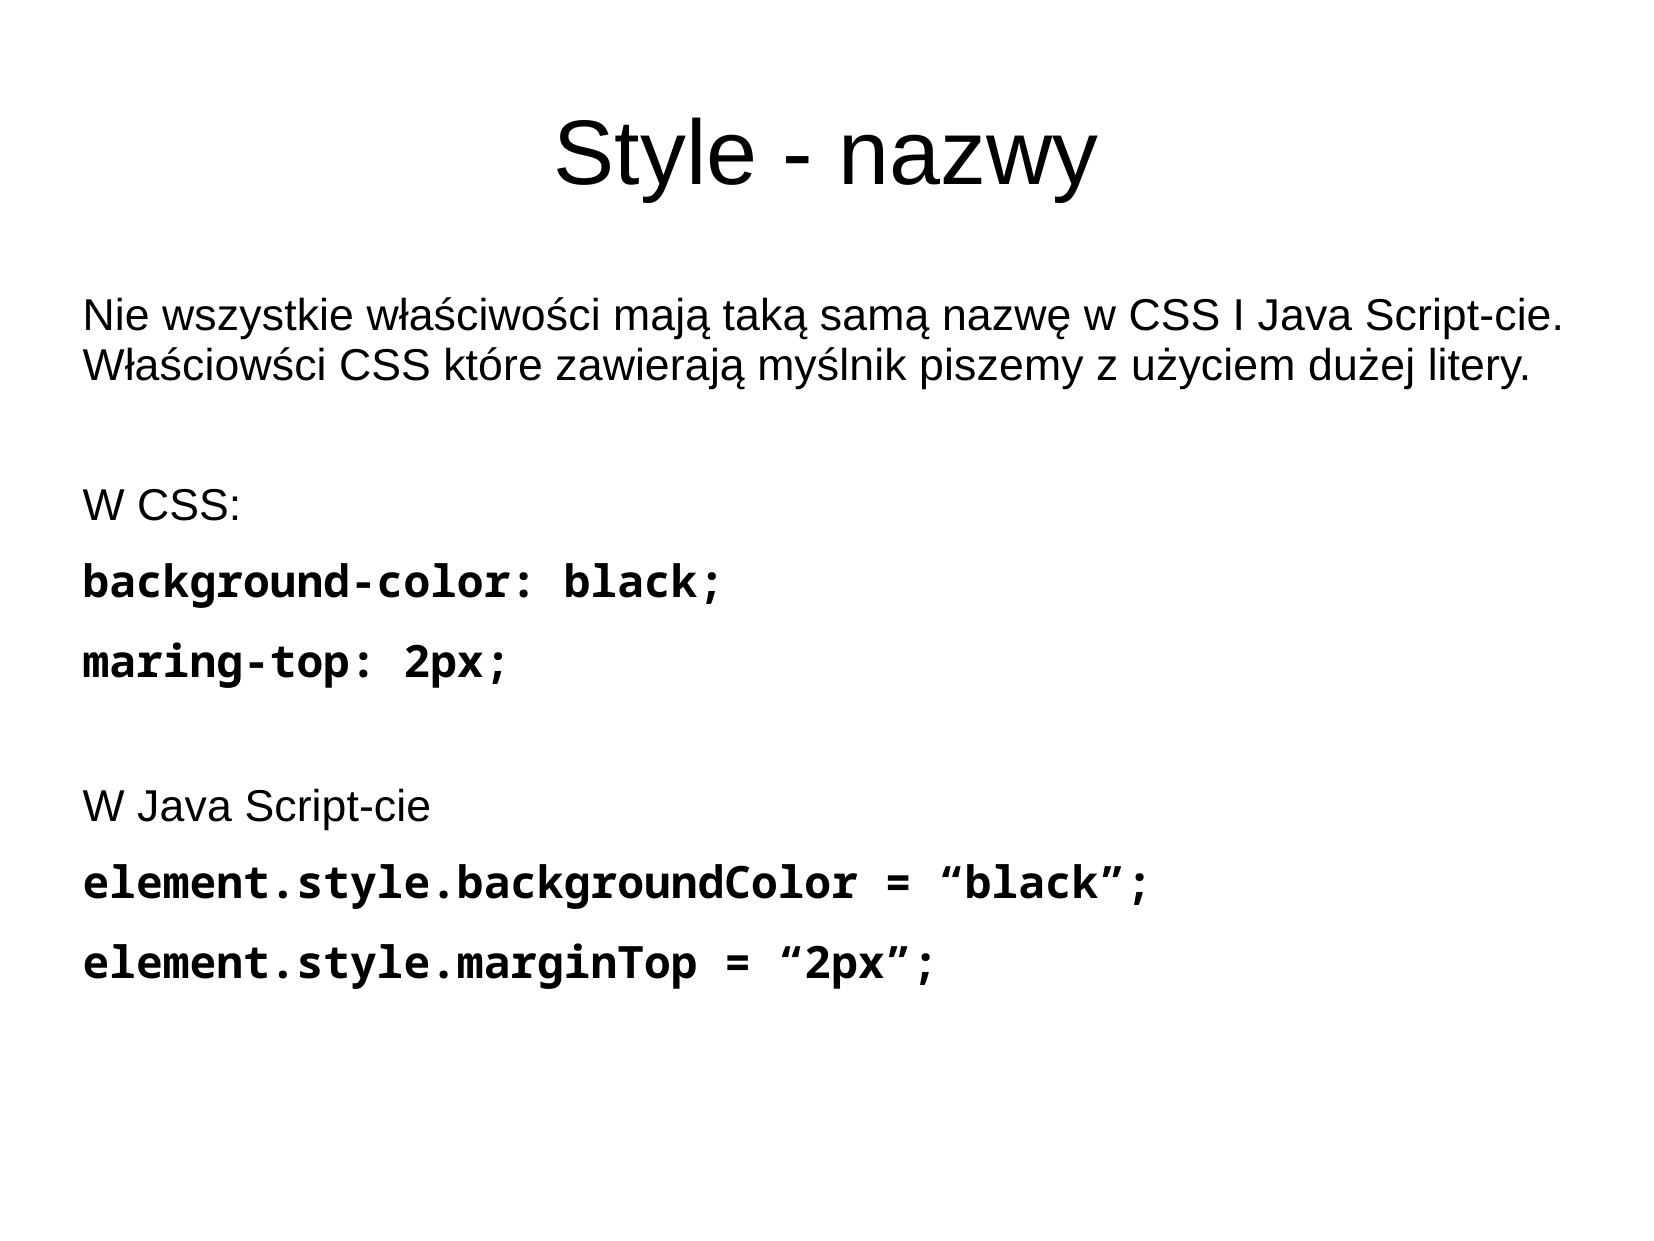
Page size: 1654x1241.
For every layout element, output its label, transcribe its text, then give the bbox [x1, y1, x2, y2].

list Nie wszystkie właściwości mają taką samą nazwę w CSS I Java Script-cie. Właściowści CSS które zawierają myślnik piszemy z użyciem dużej litery. W CSS: background-color: black; maring-top: 2px; W Java Script-cie element.style.backgroundColor = “black”; element.style.marginTop = “2px”; [82, 290, 1571, 1010]
title Style - nazwy [82, 49, 1571, 257]
